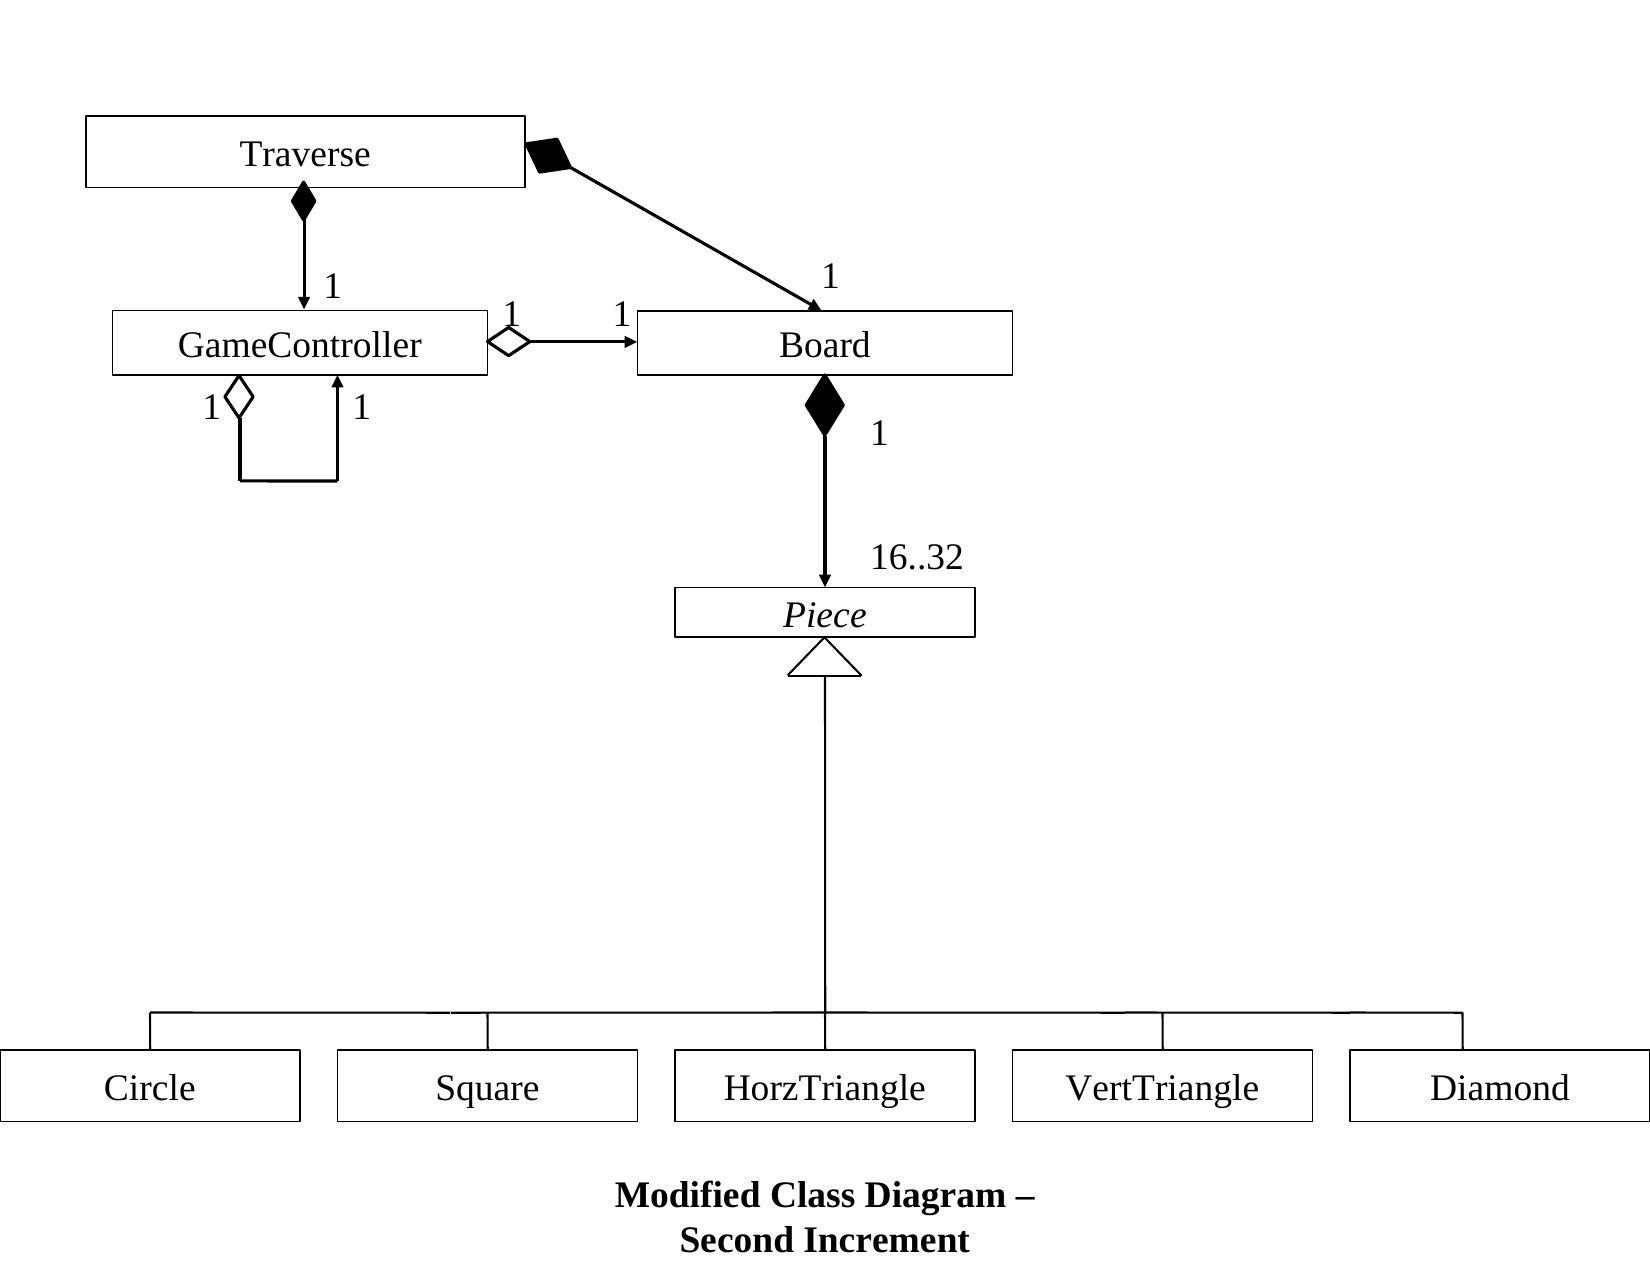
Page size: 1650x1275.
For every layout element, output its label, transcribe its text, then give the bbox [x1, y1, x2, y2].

text_box [806, 374, 844, 436]
text_box 16..32 [855, 525, 991, 576]
text_box Piece [675, 587, 976, 638]
text_box VertTriangle [1012, 1049, 1313, 1122]
text_box Traverse [85, 115, 525, 188]
text_box [526, 139, 571, 173]
text_box GameController [112, 310, 488, 375]
text_box Square [337, 1049, 638, 1122]
text_box [292, 182, 315, 219]
text_box Modified Class Diagram – Second Increment [600, 1162, 1051, 1219]
text_box 1 [308, 254, 384, 311]
text_box 1 [498, 330, 520, 338]
text_box Diamond [1350, 1049, 1650, 1122]
text_box 1 [337, 374, 413, 432]
text_box HorzTriangle [675, 1049, 976, 1122]
text_box 1 [806, 243, 882, 300]
text_box Board [637, 310, 1013, 375]
text_box 1 [487, 281, 563, 338]
text_box 1 [855, 400, 923, 452]
text_box 1 [187, 374, 263, 432]
text_box Circle [0, 1049, 301, 1122]
text_box 1 [597, 281, 673, 338]
